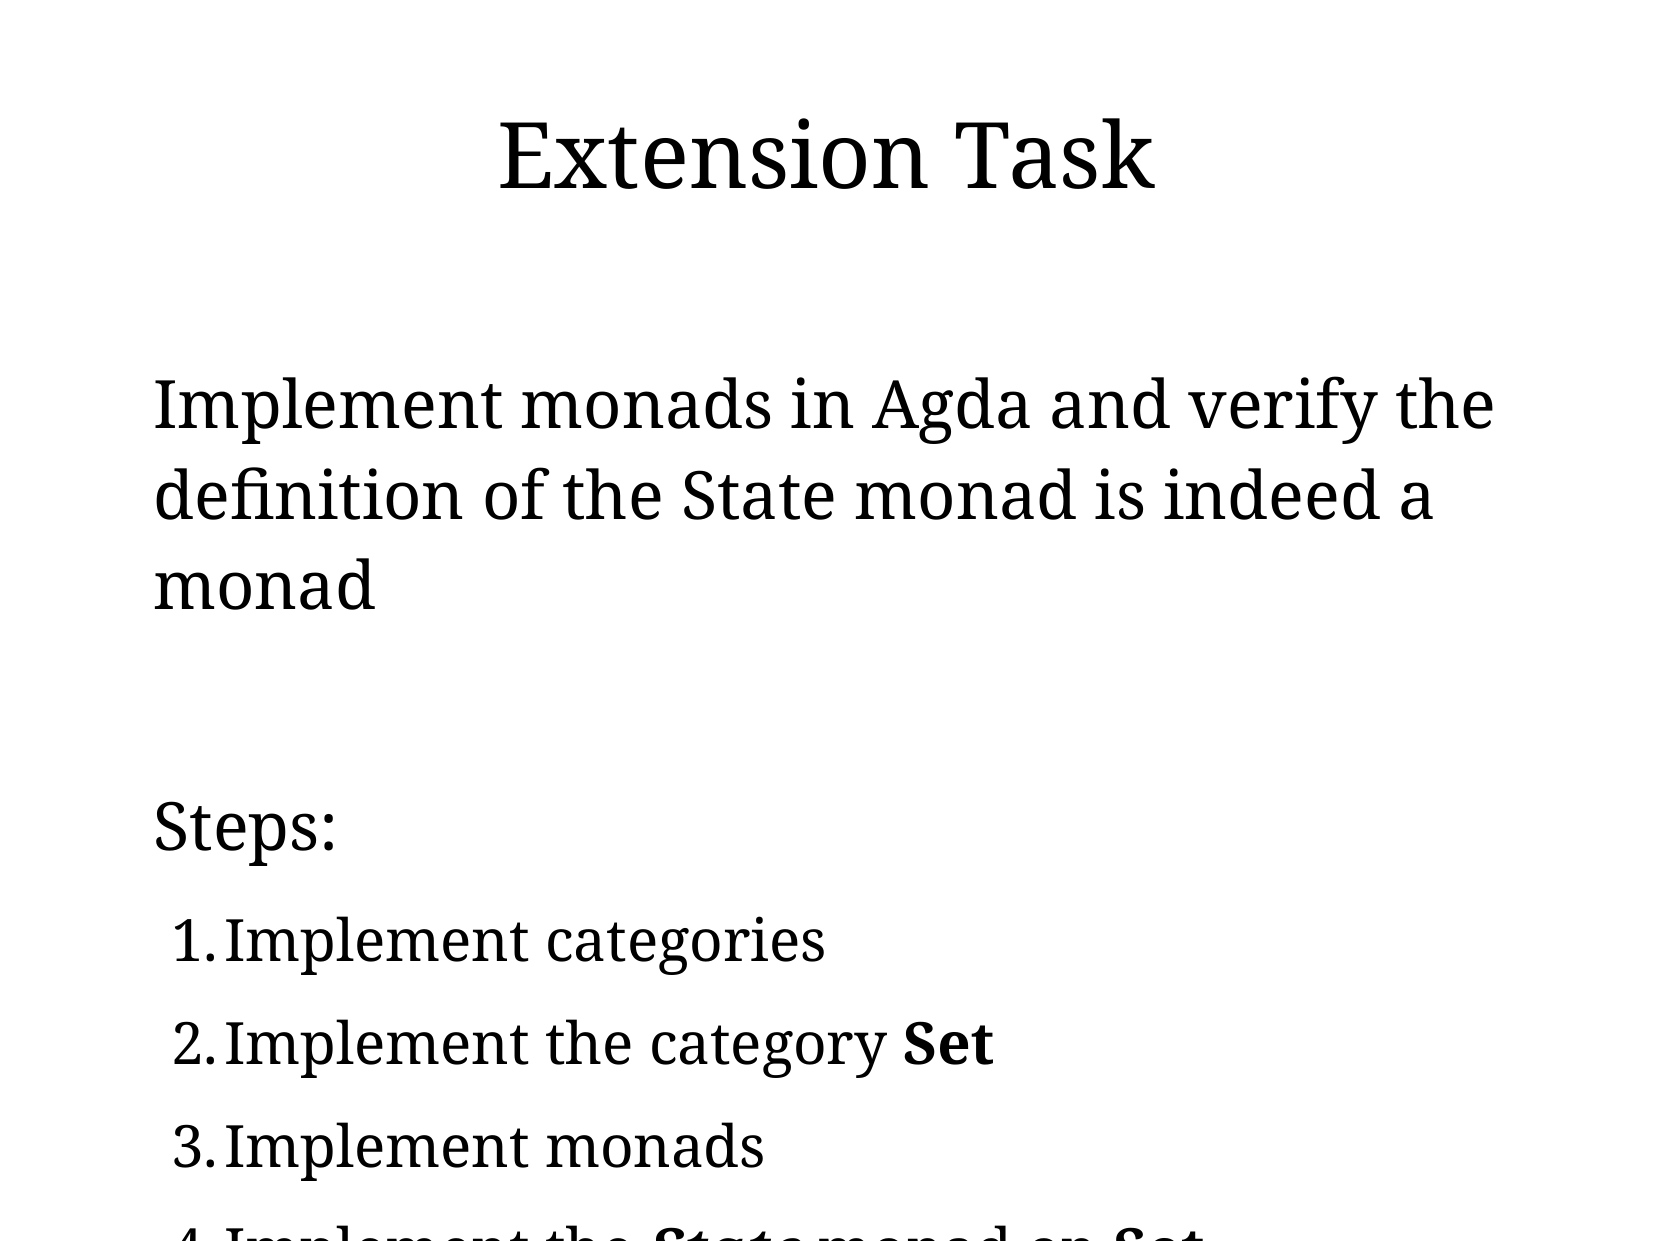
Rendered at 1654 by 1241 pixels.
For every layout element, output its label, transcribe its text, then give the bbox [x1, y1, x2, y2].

title Extension Task [82, 49, 1571, 237]
list Implement monads in Agda and verify the definition of the State monad is indeed a monad Steps: Implement categories Implement the category Set Implement monads Implement the State monad on Set [82, 237, 1571, 1189]
